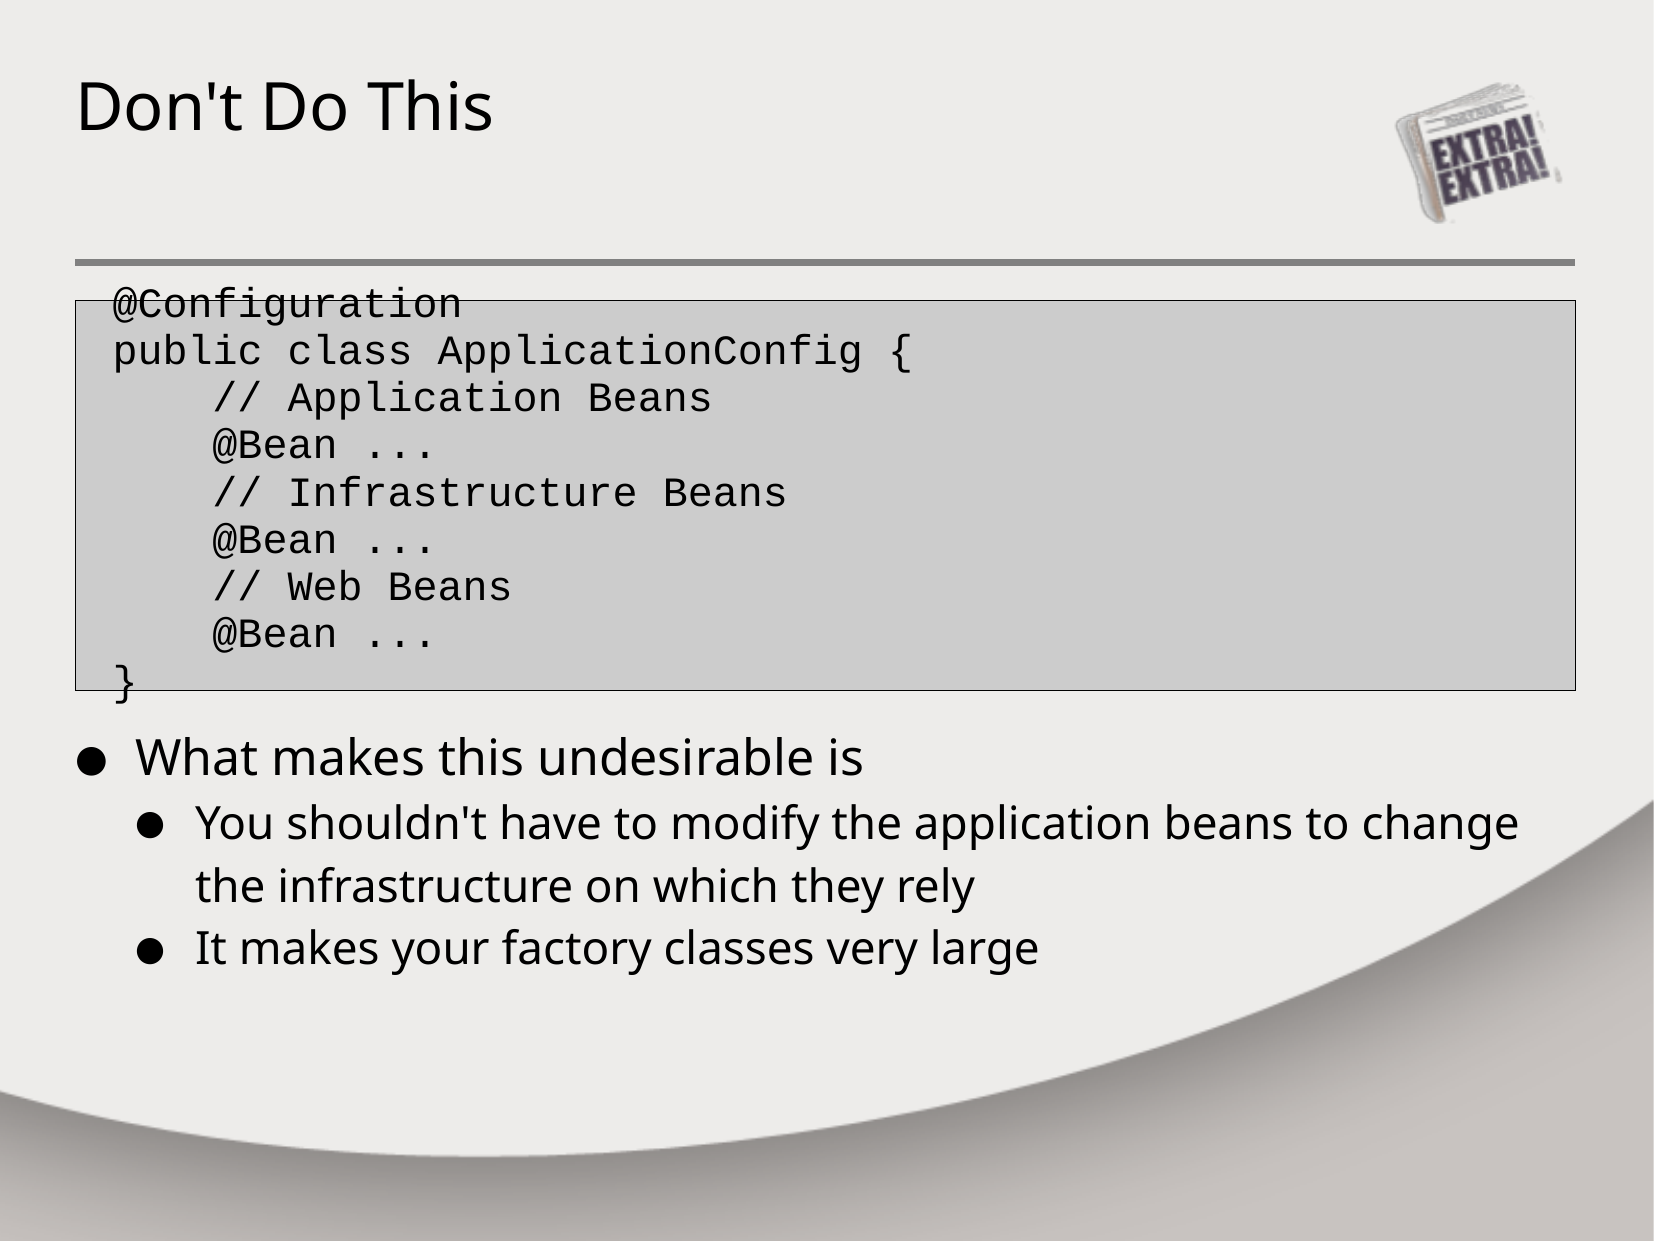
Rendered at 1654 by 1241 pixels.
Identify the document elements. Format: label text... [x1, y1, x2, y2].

picture [0, 0, 1654, 1241]
title Don't Do This [75, 75, 1387, 226]
list What makes this undesirable is You shouldn't have to modify the application beans to change the infrastructure on which they rely It makes your factory classes very large [75, 300, 1576, 1163]
